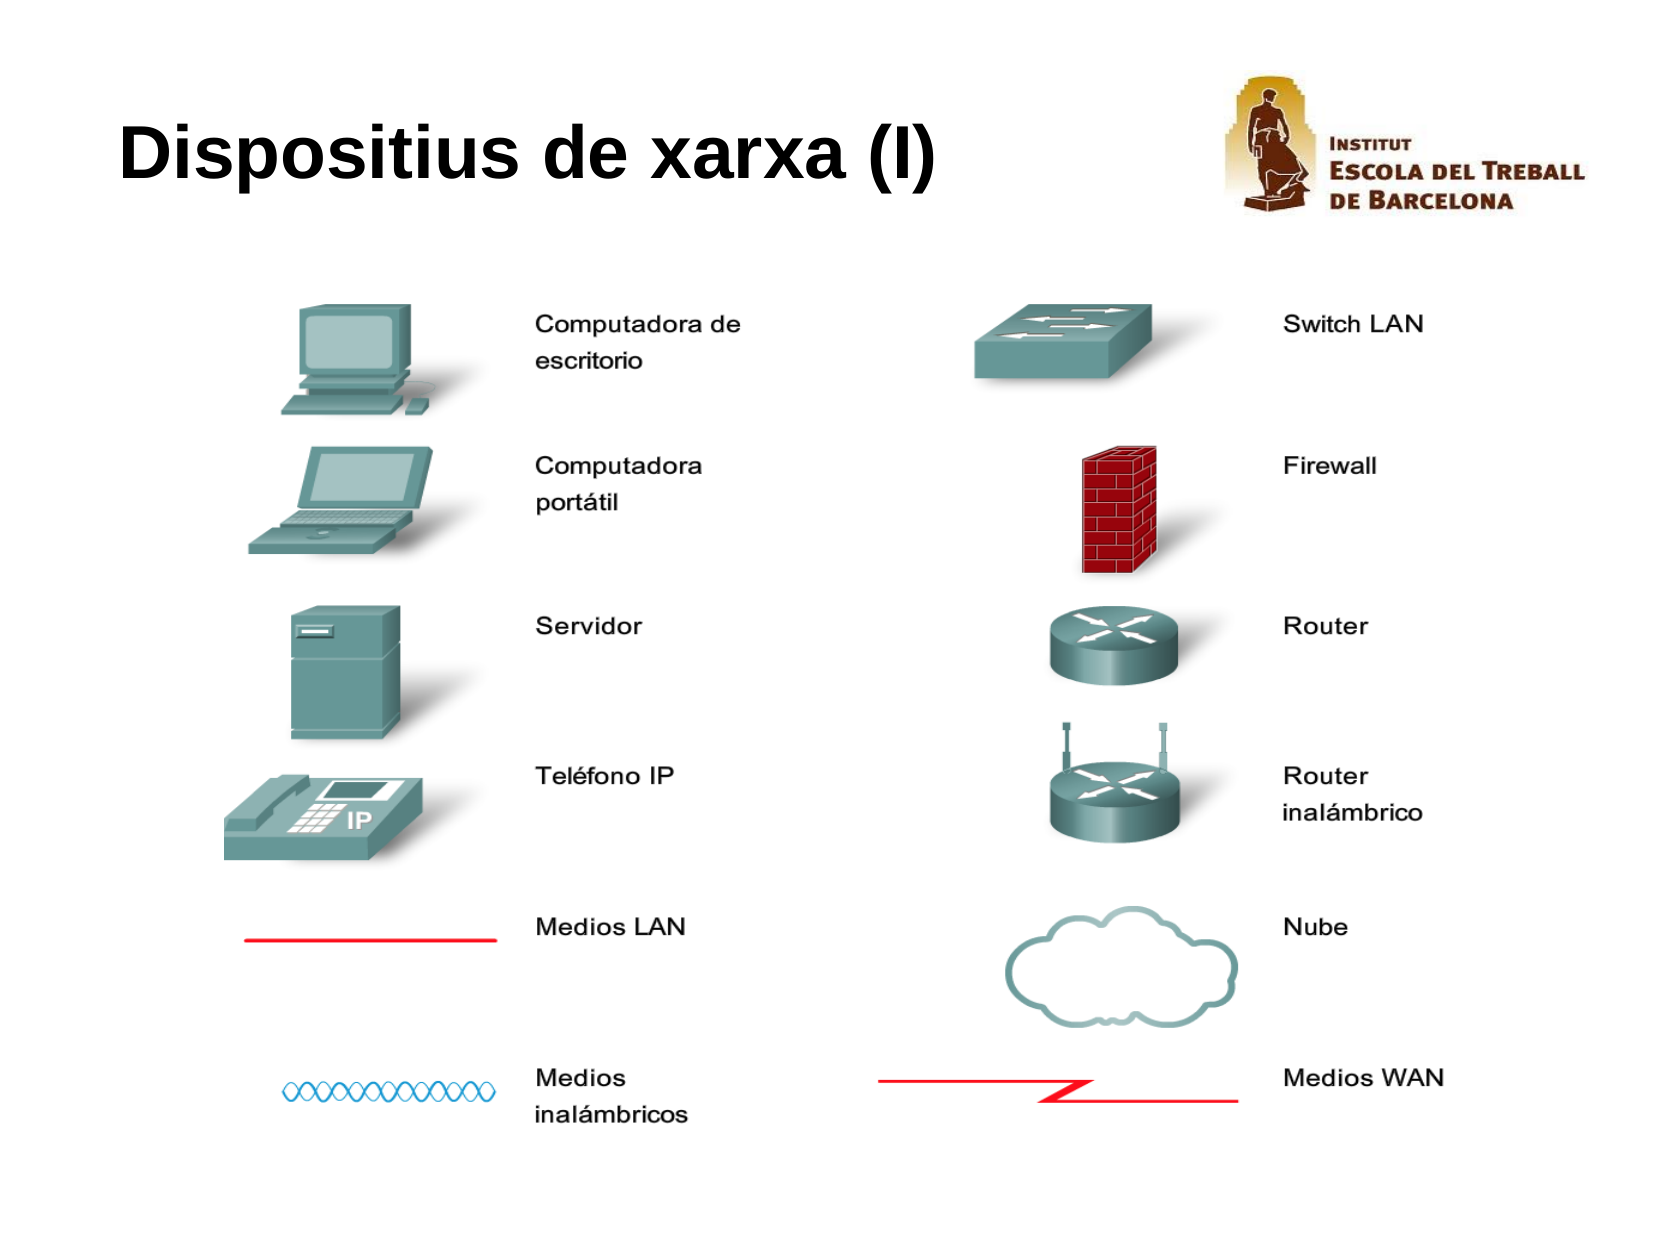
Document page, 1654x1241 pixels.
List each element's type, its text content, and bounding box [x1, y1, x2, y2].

title Dispositius de xarxa (I) [82, 49, 1571, 257]
picture [1204, 70, 1595, 223]
picture [224, 275, 1465, 1158]
